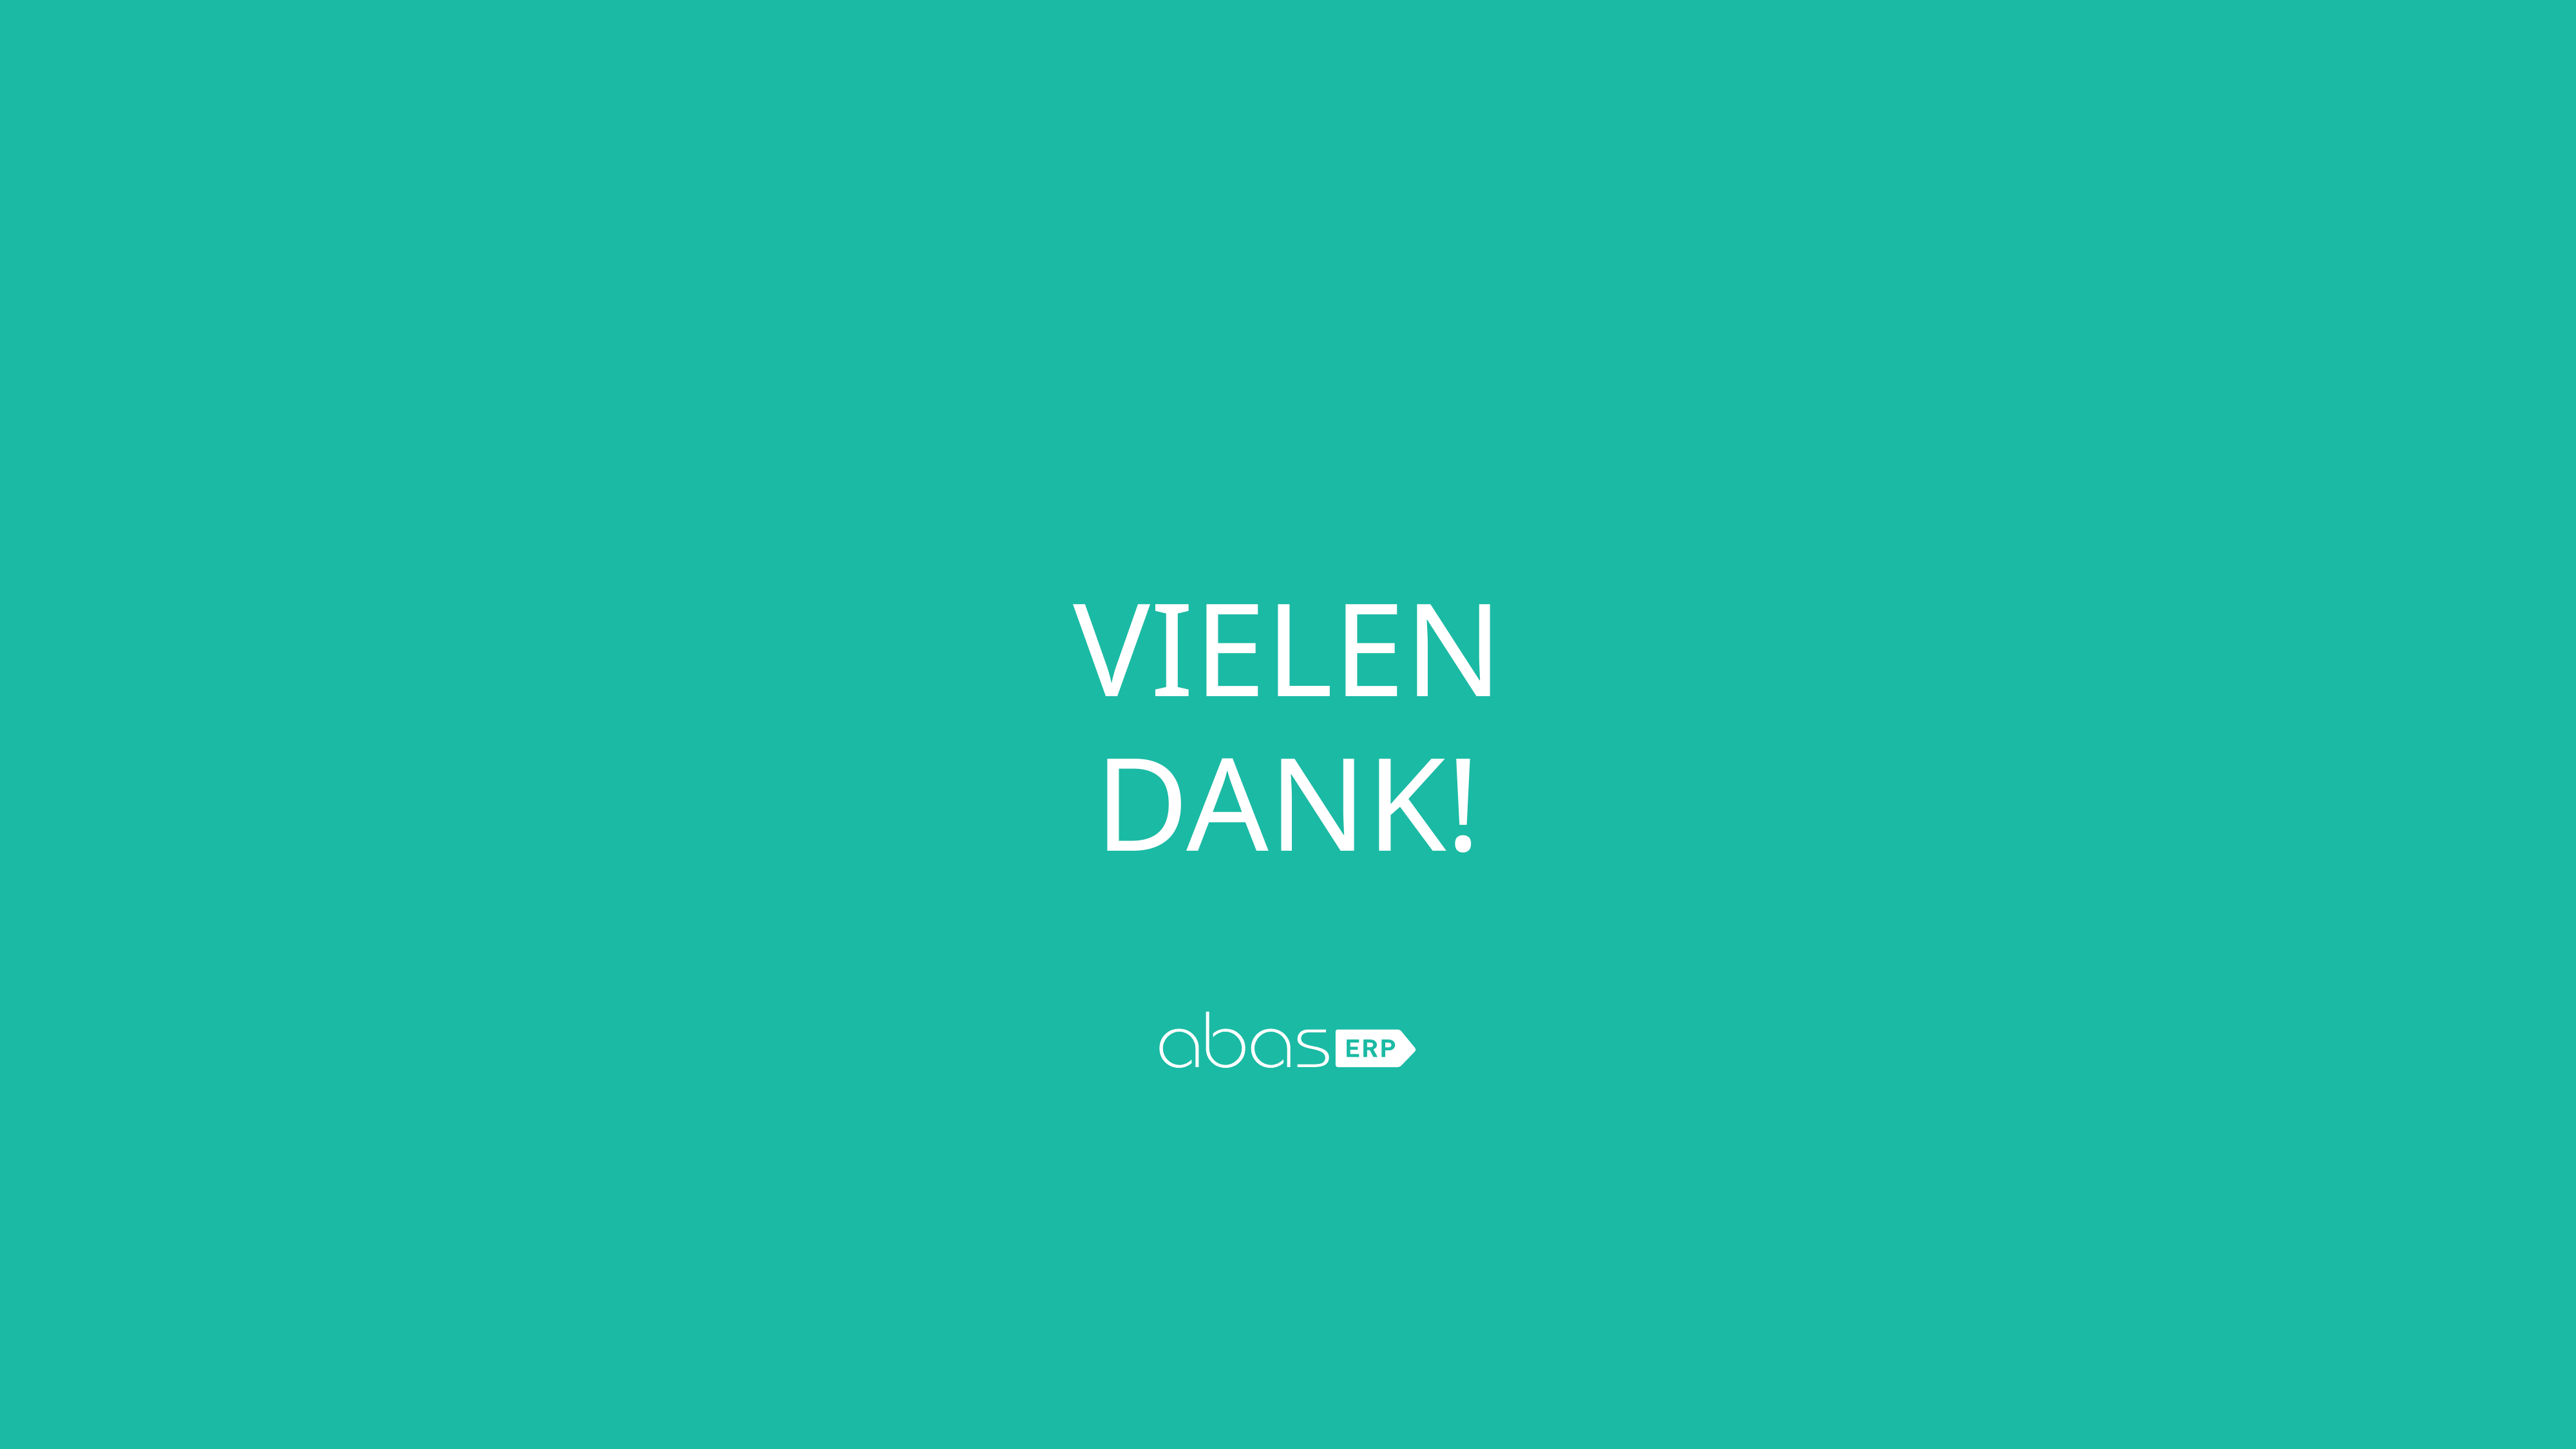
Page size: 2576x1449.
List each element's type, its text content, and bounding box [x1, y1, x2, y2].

list Vielen Dank! [111, 176, 2465, 877]
